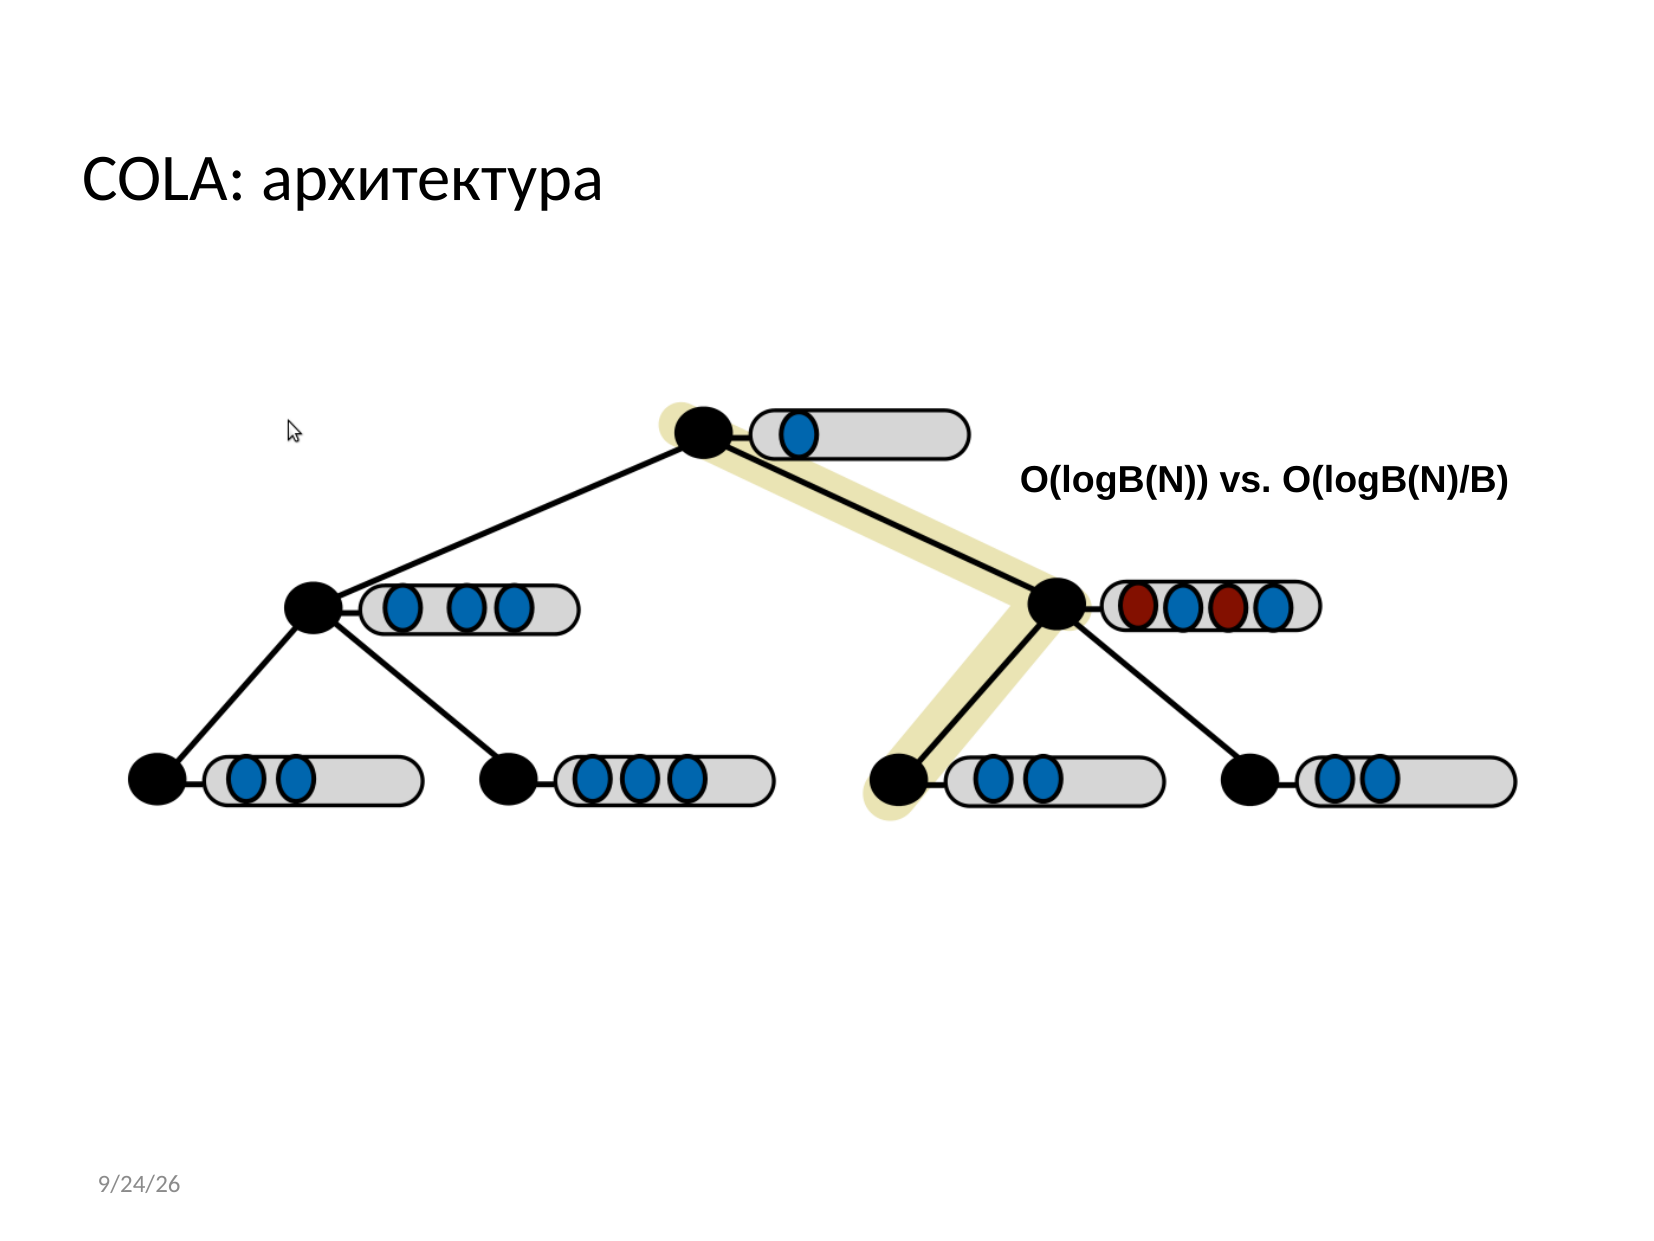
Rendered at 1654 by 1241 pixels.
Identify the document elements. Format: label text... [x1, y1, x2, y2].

text_box O(logB(N)) vs. O(logB(N)/B) [1005, 450, 1578, 527]
title COLA: архитектура [82, 106, 1571, 262]
picture [82, 342, 1538, 870]
